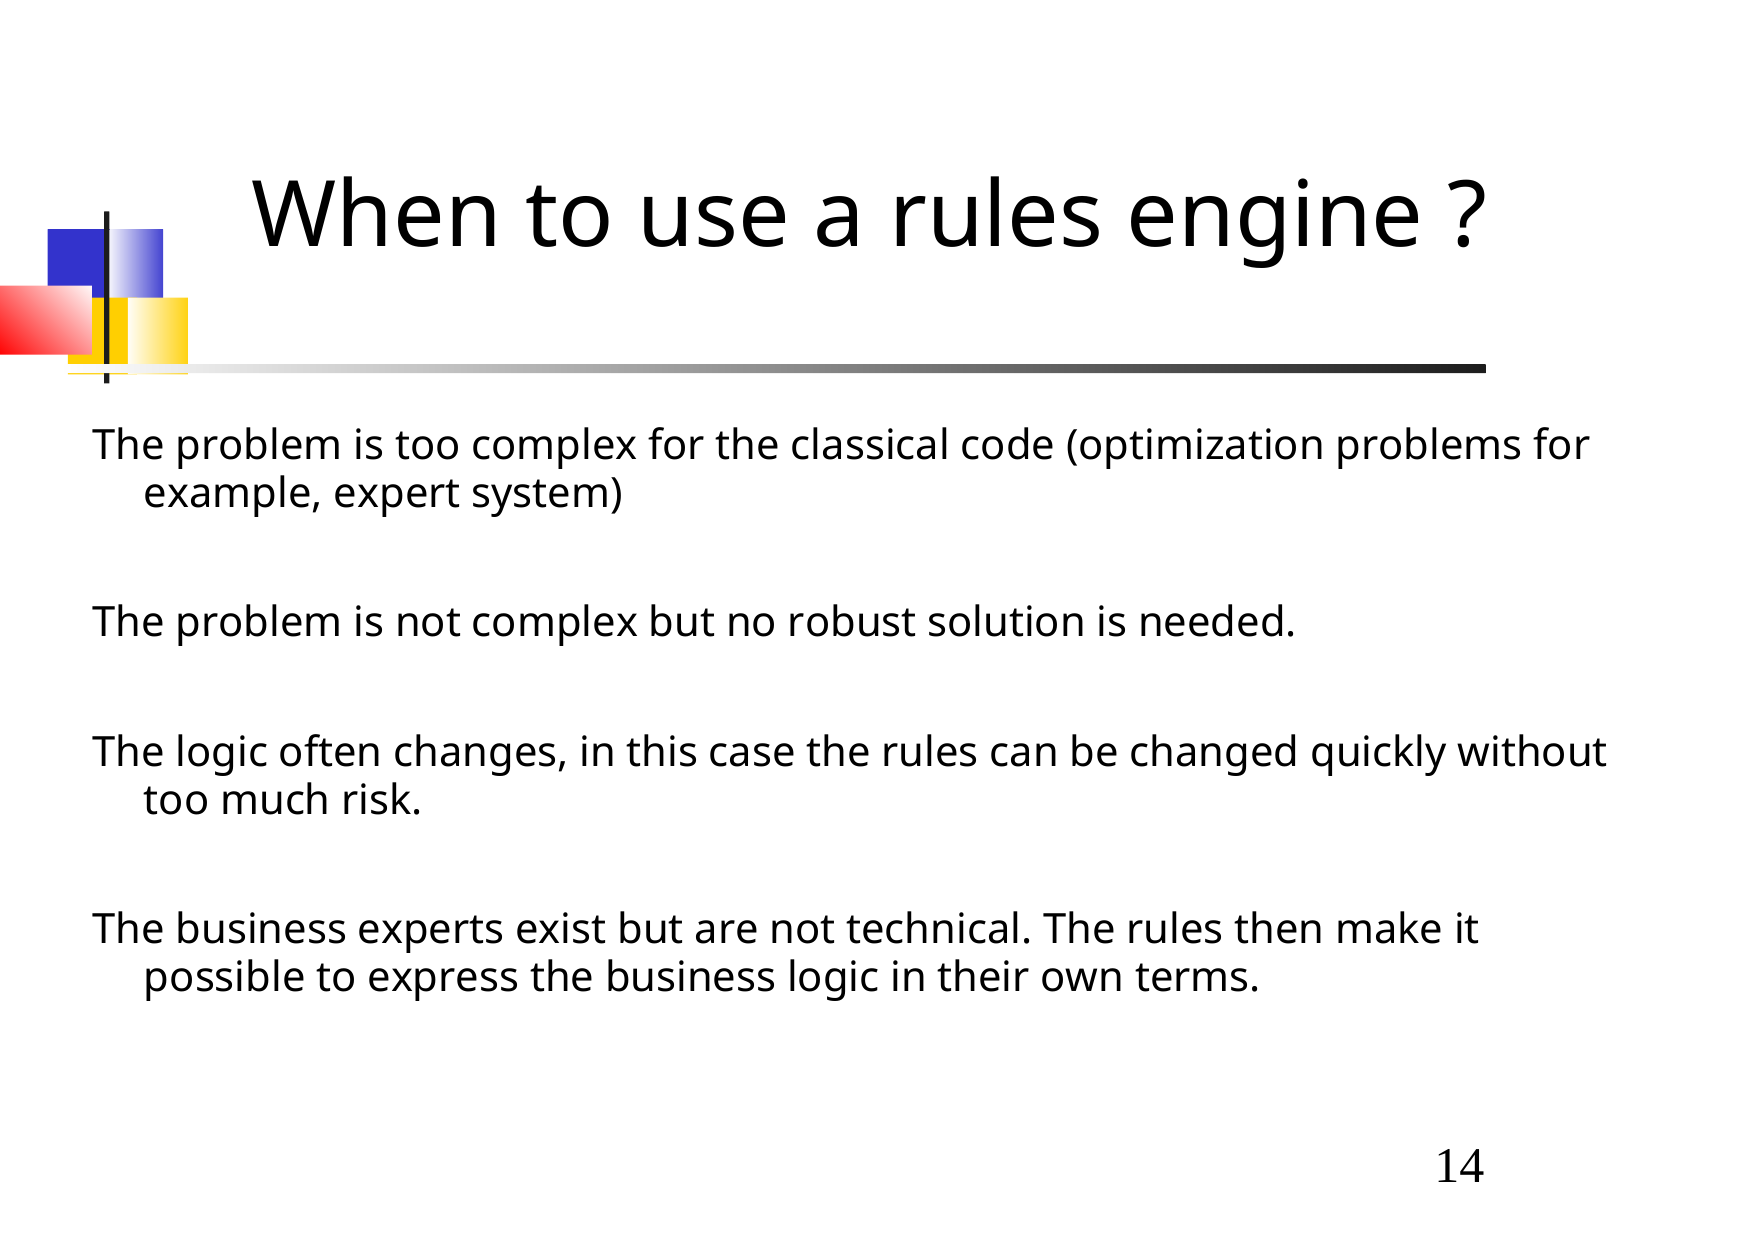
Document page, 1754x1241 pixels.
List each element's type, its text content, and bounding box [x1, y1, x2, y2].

title When to use a rules engine ? [73, 99, 1667, 331]
list The problem is too complex for the classical code (optimization problems for example, expert system) The problem is not complex but no robust solution is needed. The logic often changes, in this case the rules can be changed quickly without too much risk. The business experts exist but are not technical. The rules then make it possible to express the business logic in their own terms. [72, 413, 1652, 1103]
